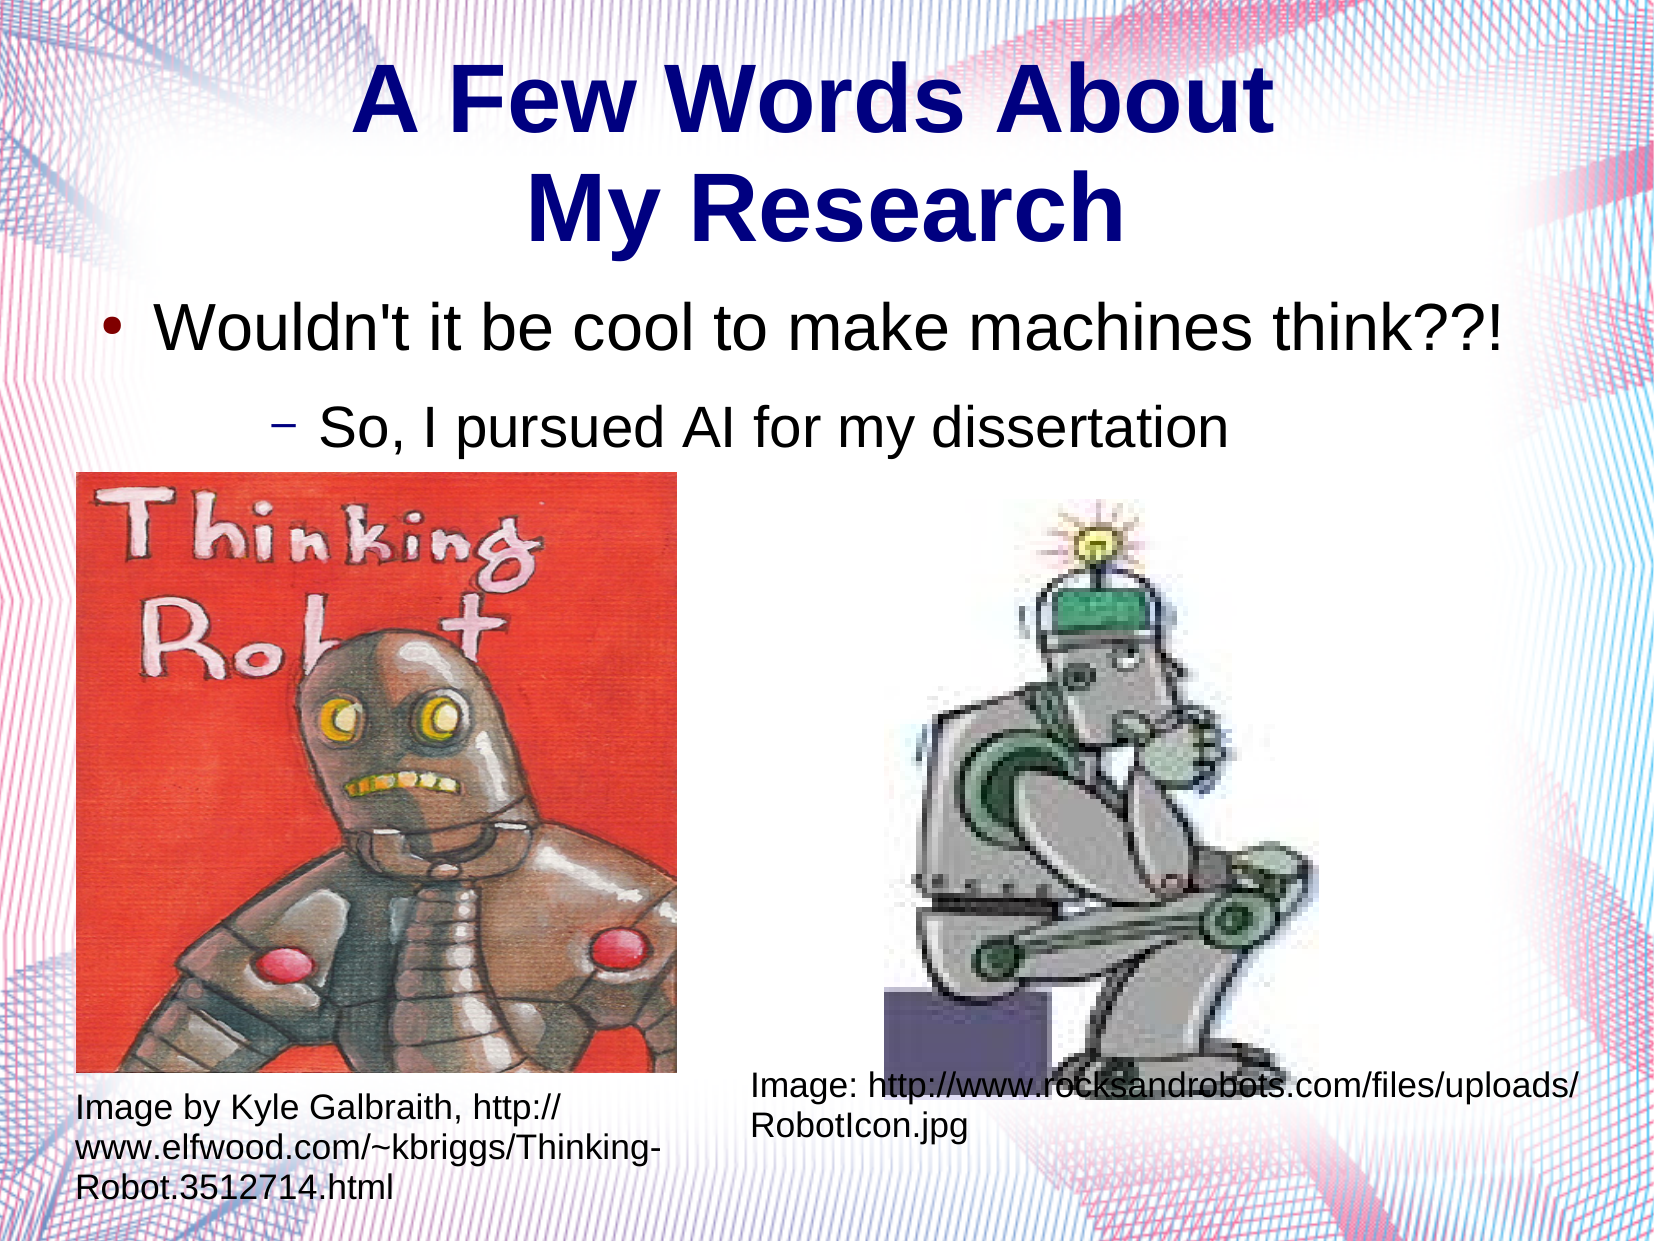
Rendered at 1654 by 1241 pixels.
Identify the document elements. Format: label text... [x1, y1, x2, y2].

picture [884, 499, 1319, 1065]
picture [0, 0, 1654, 1241]
text_box Image by Kyle Galbraith, http://www.elfwood.com/~kbriggs/Thinking-Robot.3512714.html [75, 1087, 713, 1241]
title A Few Words About My Research [82, 43, 1571, 263]
list Wouldn't it be cool to make machines think??! So, I pursued AI for my dissertation [82, 290, 1571, 1109]
text_box Image: http://www.rocksandrobots.com/files/uploads/RobotIcon.jpg [750, 1065, 1613, 1184]
